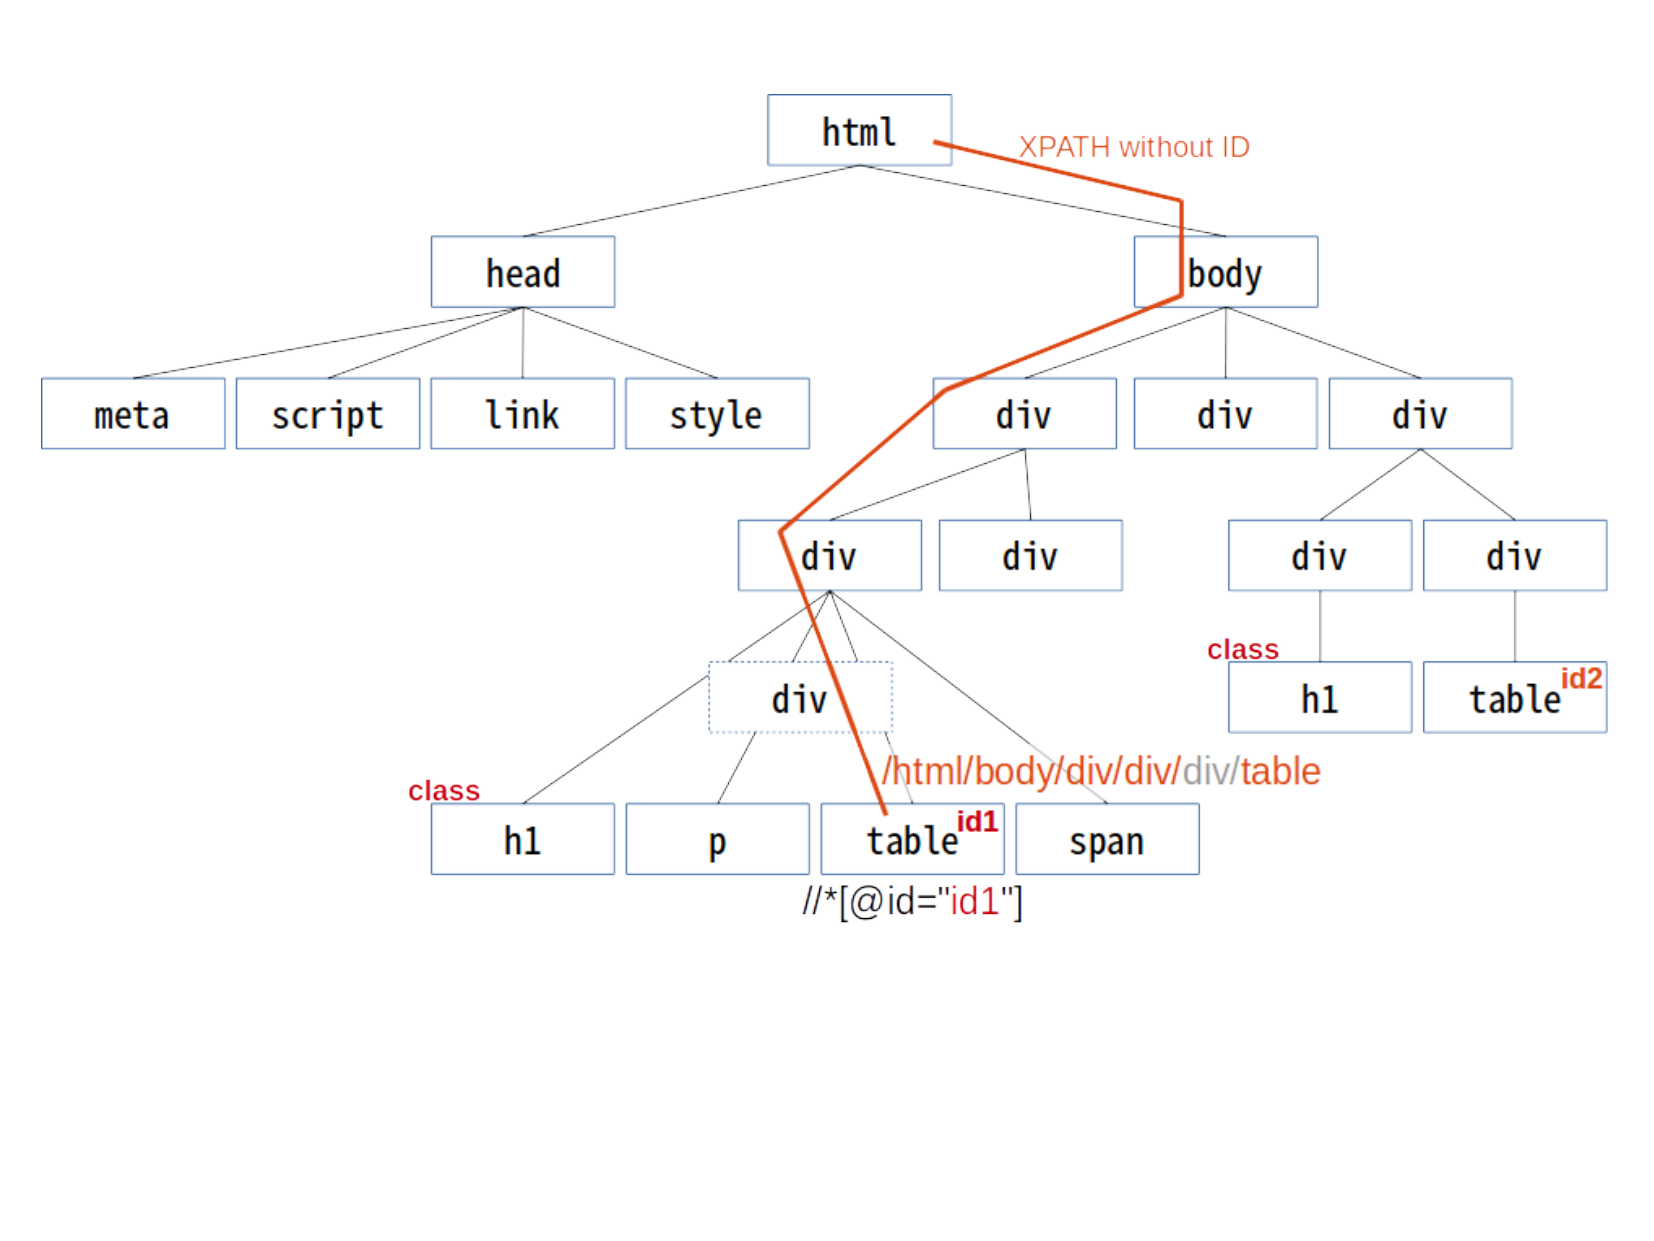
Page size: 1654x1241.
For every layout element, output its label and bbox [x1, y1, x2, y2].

picture [41, 94, 1618, 931]
